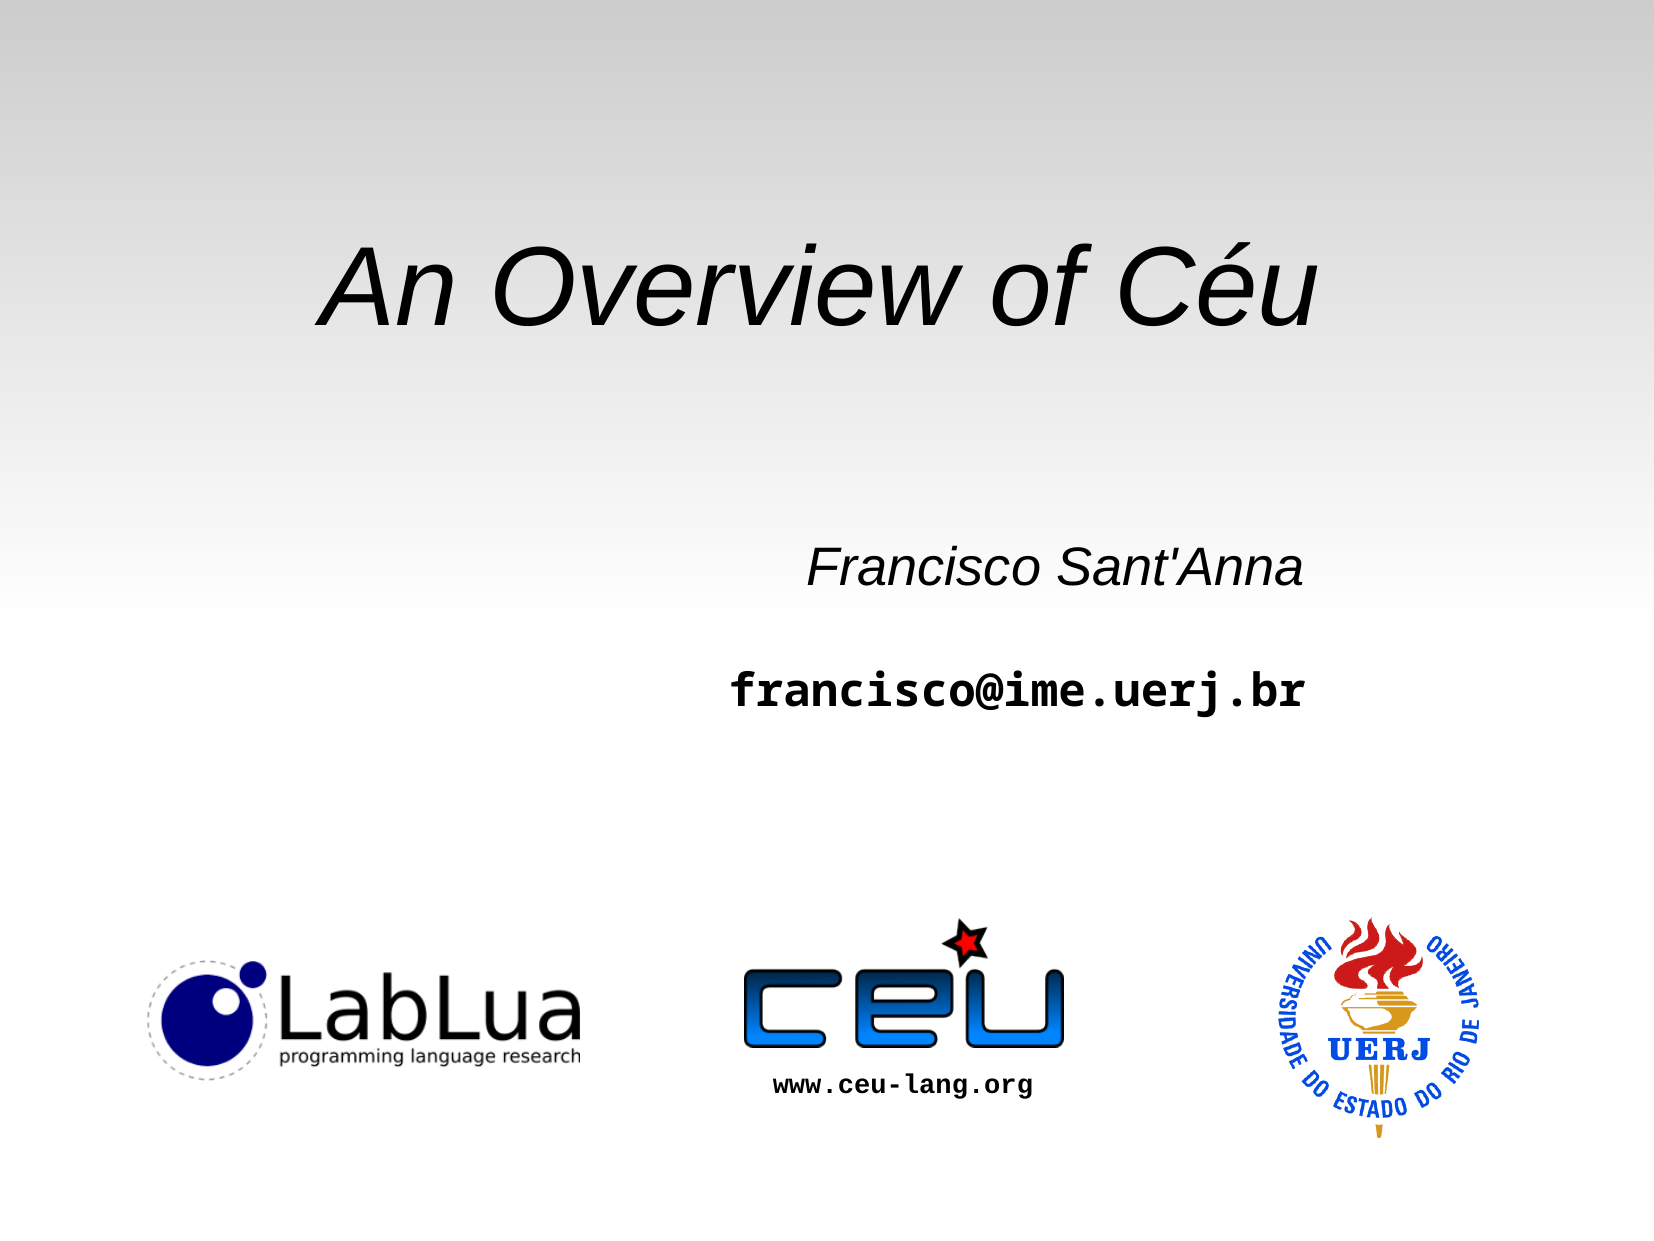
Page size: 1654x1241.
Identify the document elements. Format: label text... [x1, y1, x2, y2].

text_box Francisco Sant'Anna francisco@ime.uerj.br [713, 528, 1329, 718]
picture [1278, 917, 1479, 1138]
picture [744, 918, 1064, 1048]
picture [147, 960, 580, 1082]
subtitle An Overview of Céu [76, 53, 1565, 520]
text_box www.ceu-lang.org [750, 1064, 1056, 1140]
